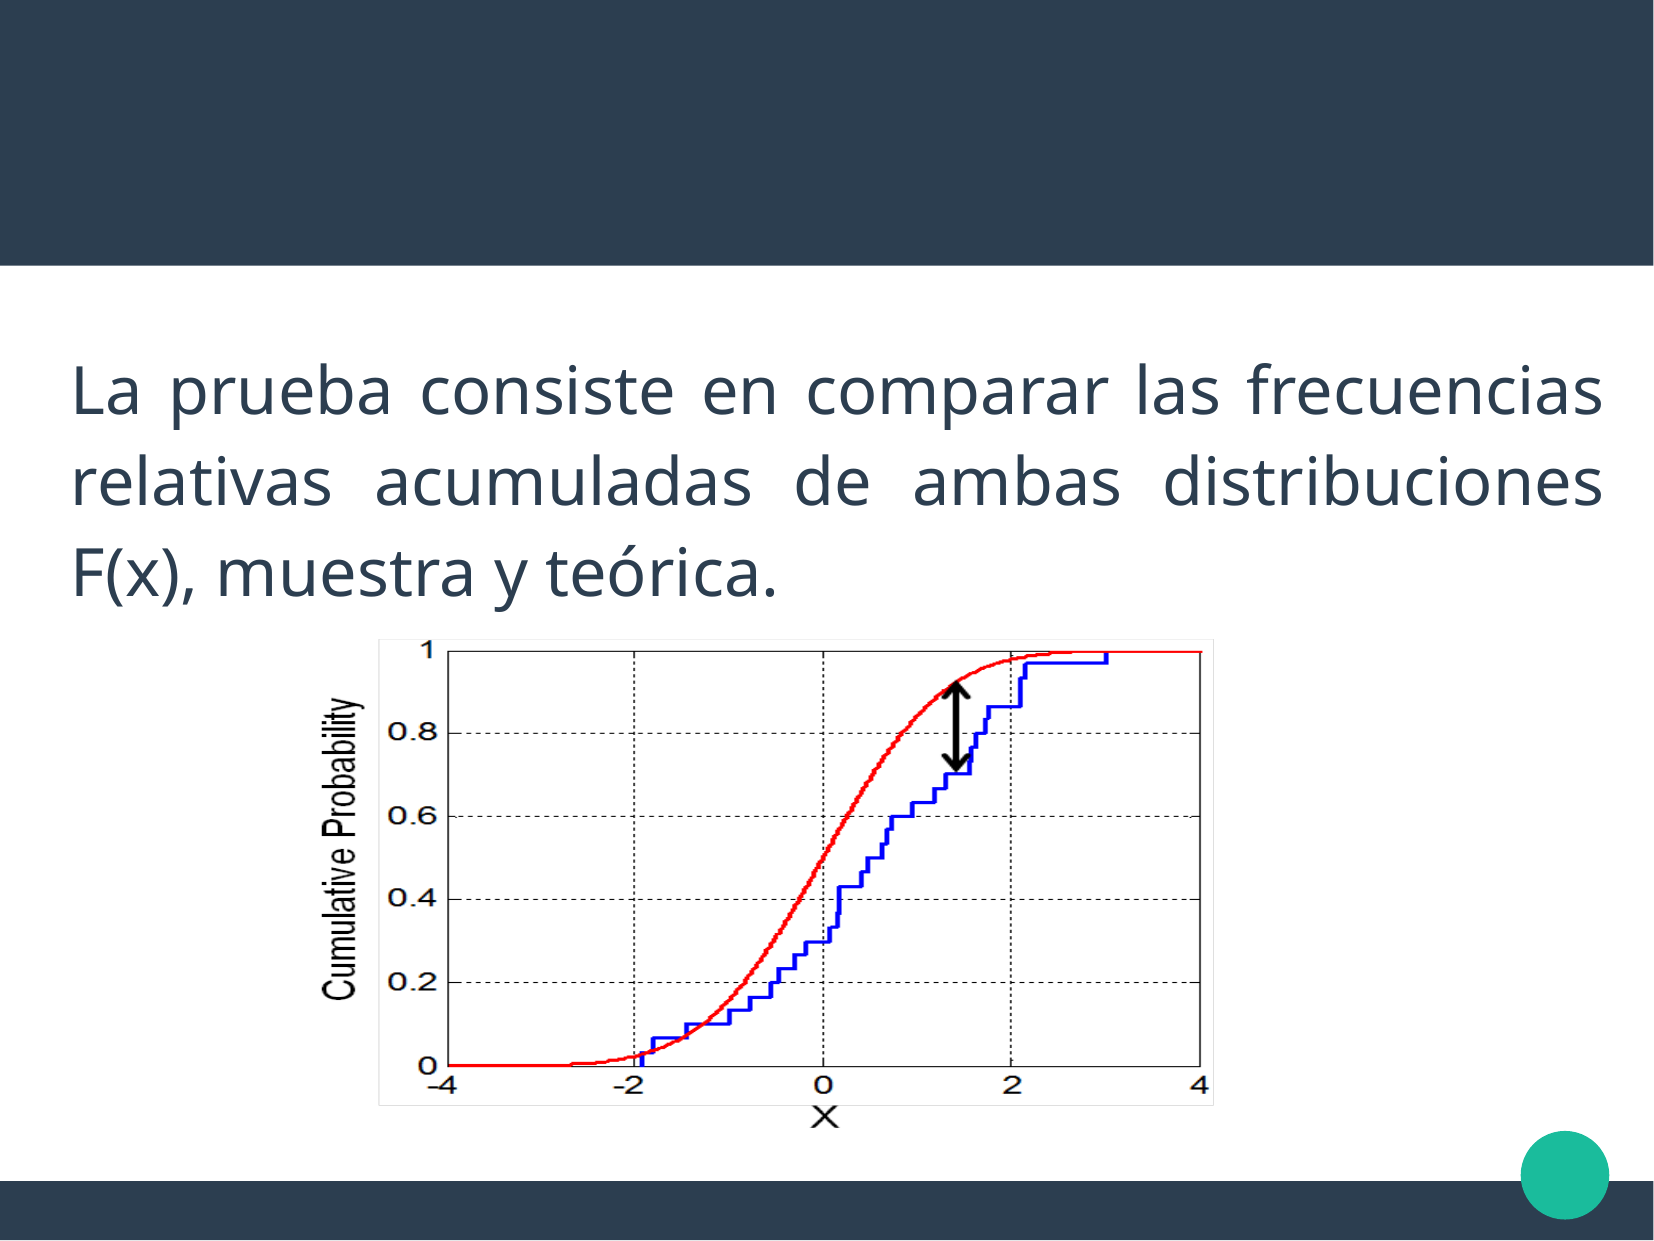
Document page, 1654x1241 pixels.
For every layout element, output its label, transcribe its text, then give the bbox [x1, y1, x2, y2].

picture [295, 637, 1217, 1146]
subtitle La prueba consiste en comparar las frecuencias relativas acumuladas de ambas distribuciones F(x), muestra y teórica. [70, 262, 1607, 697]
